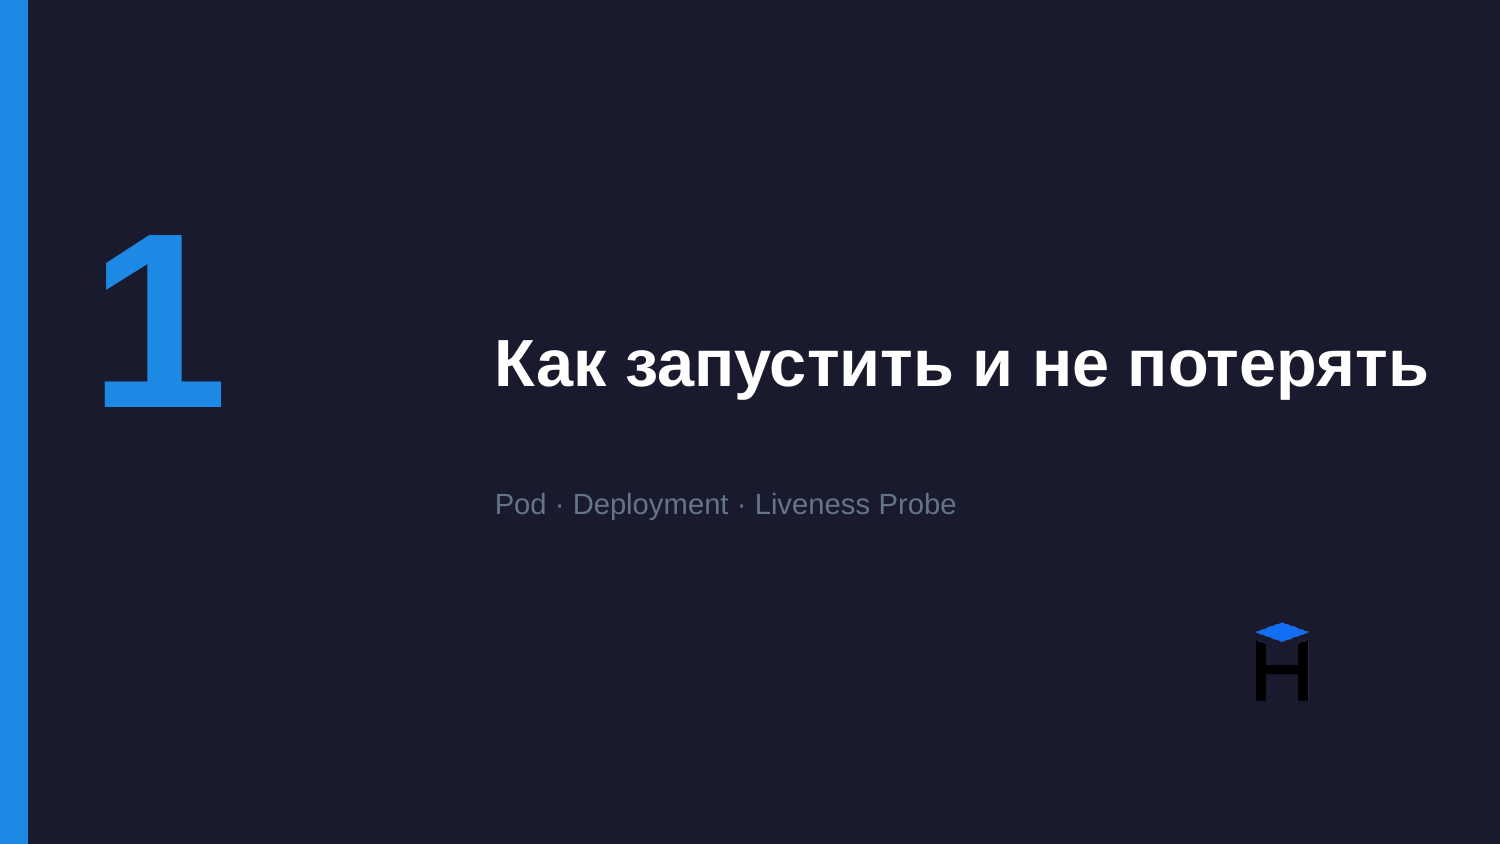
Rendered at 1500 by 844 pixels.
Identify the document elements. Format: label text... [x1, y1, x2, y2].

text_box Как запустить и не потерять [479, 269, 1455, 450]
text_box 1 [74, 119, 525, 495]
picture [1255, 622, 1309, 701]
text_box Pod · Deployment · Liveness Probe [479, 464, 1455, 540]
text_box [0, 0, 27, 844]
